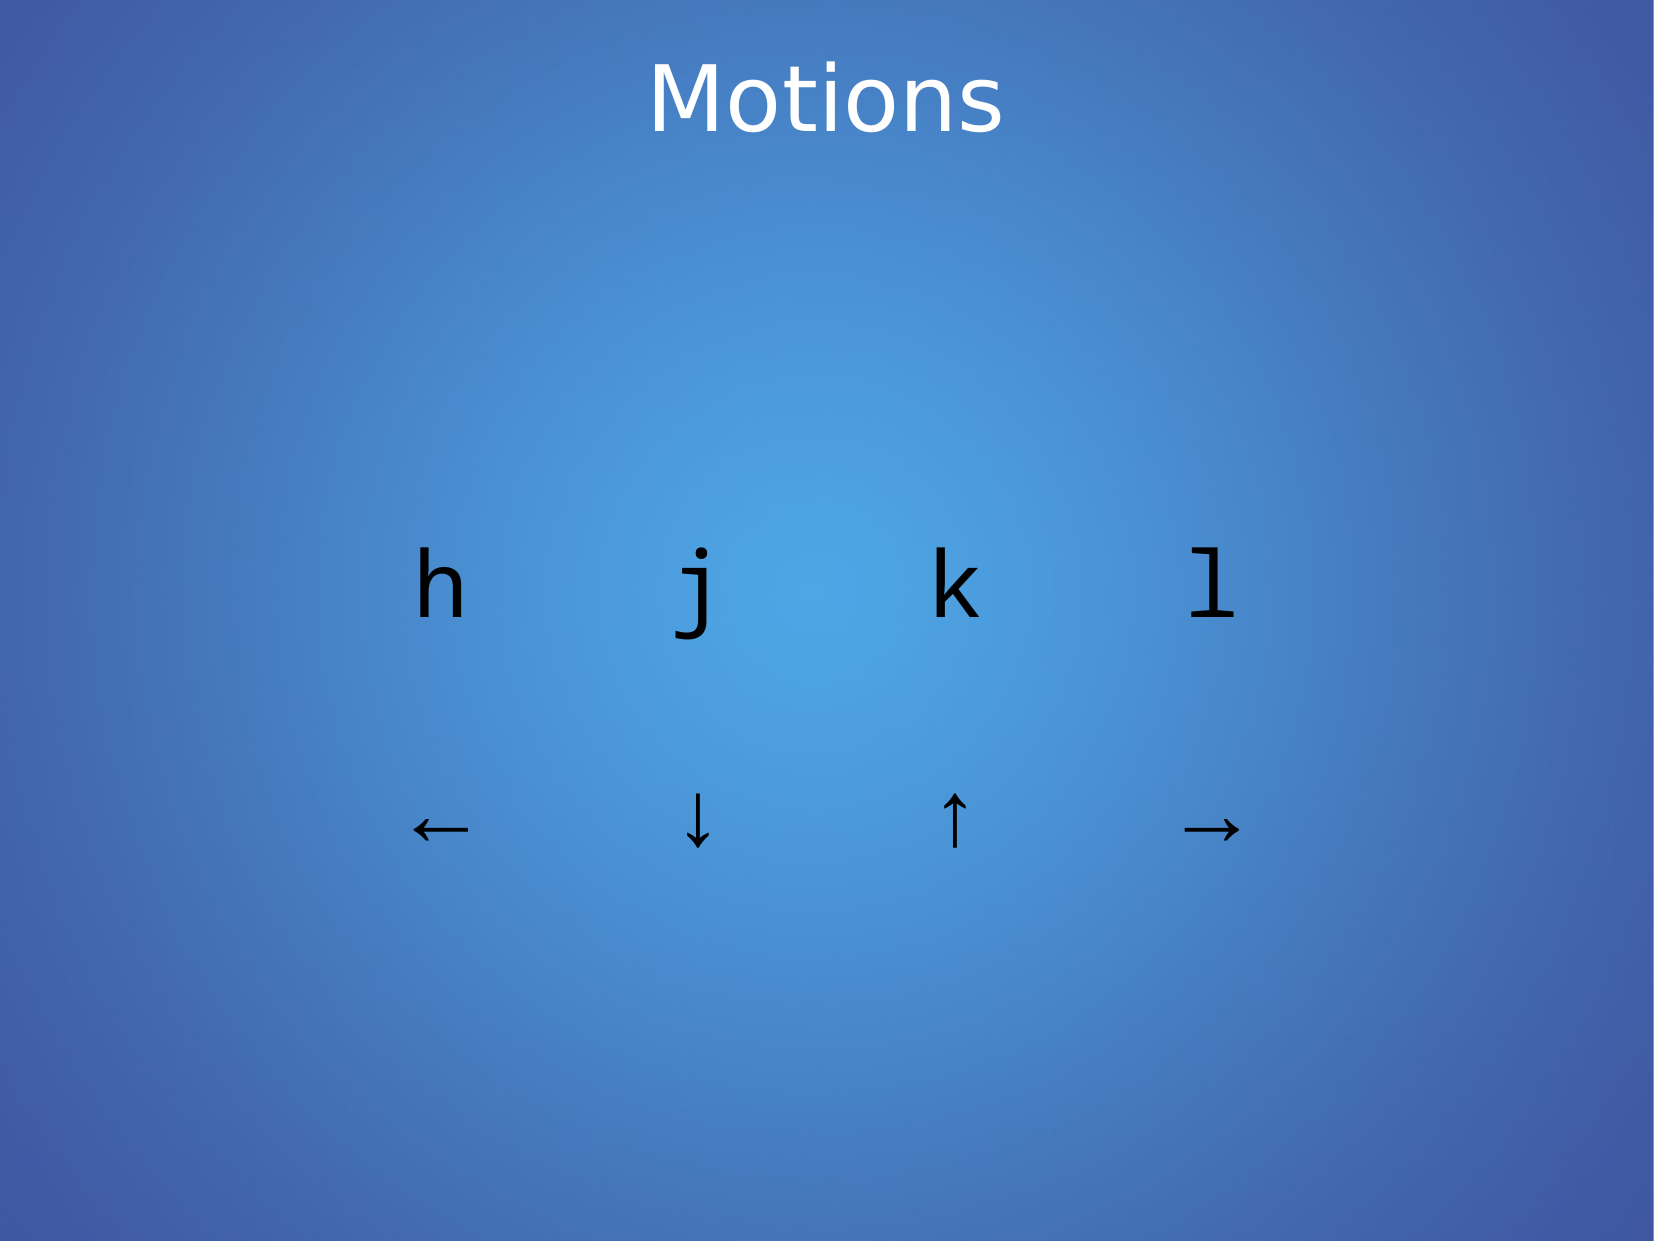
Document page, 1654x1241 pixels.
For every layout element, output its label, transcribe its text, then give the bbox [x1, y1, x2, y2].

table_cell ↓ [570, 652, 827, 873]
table_cell → [1084, 652, 1341, 873]
table_header j [570, 387, 827, 652]
table_cell ↑ [827, 652, 1084, 873]
title Motions [82, 23, 1571, 175]
table_header l [1084, 387, 1341, 652]
table_header k [827, 387, 1084, 652]
picture [0, 0, 1654, 1241]
table_header h [313, 387, 570, 652]
table_cell ← [313, 652, 570, 873]
